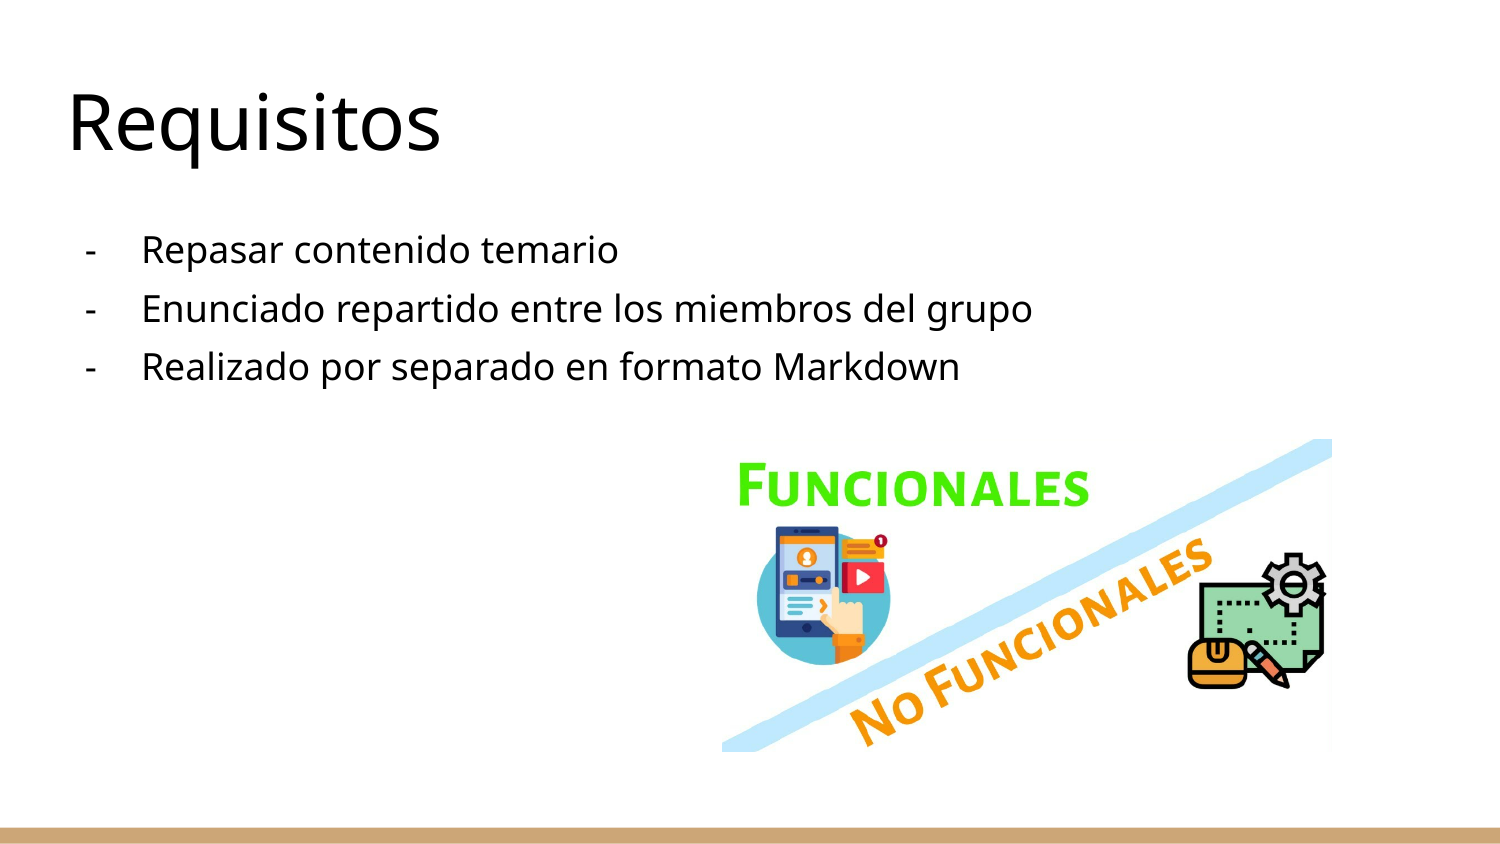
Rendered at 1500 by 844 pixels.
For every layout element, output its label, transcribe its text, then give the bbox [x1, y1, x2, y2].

list Repasar contenido temario Enunciado repartido entre los miembros del grupo Realizado por separado en formato Markdown [51, 200, 1449, 752]
picture [722, 439, 1332, 752]
title Requisitos [51, 51, 1449, 189]
